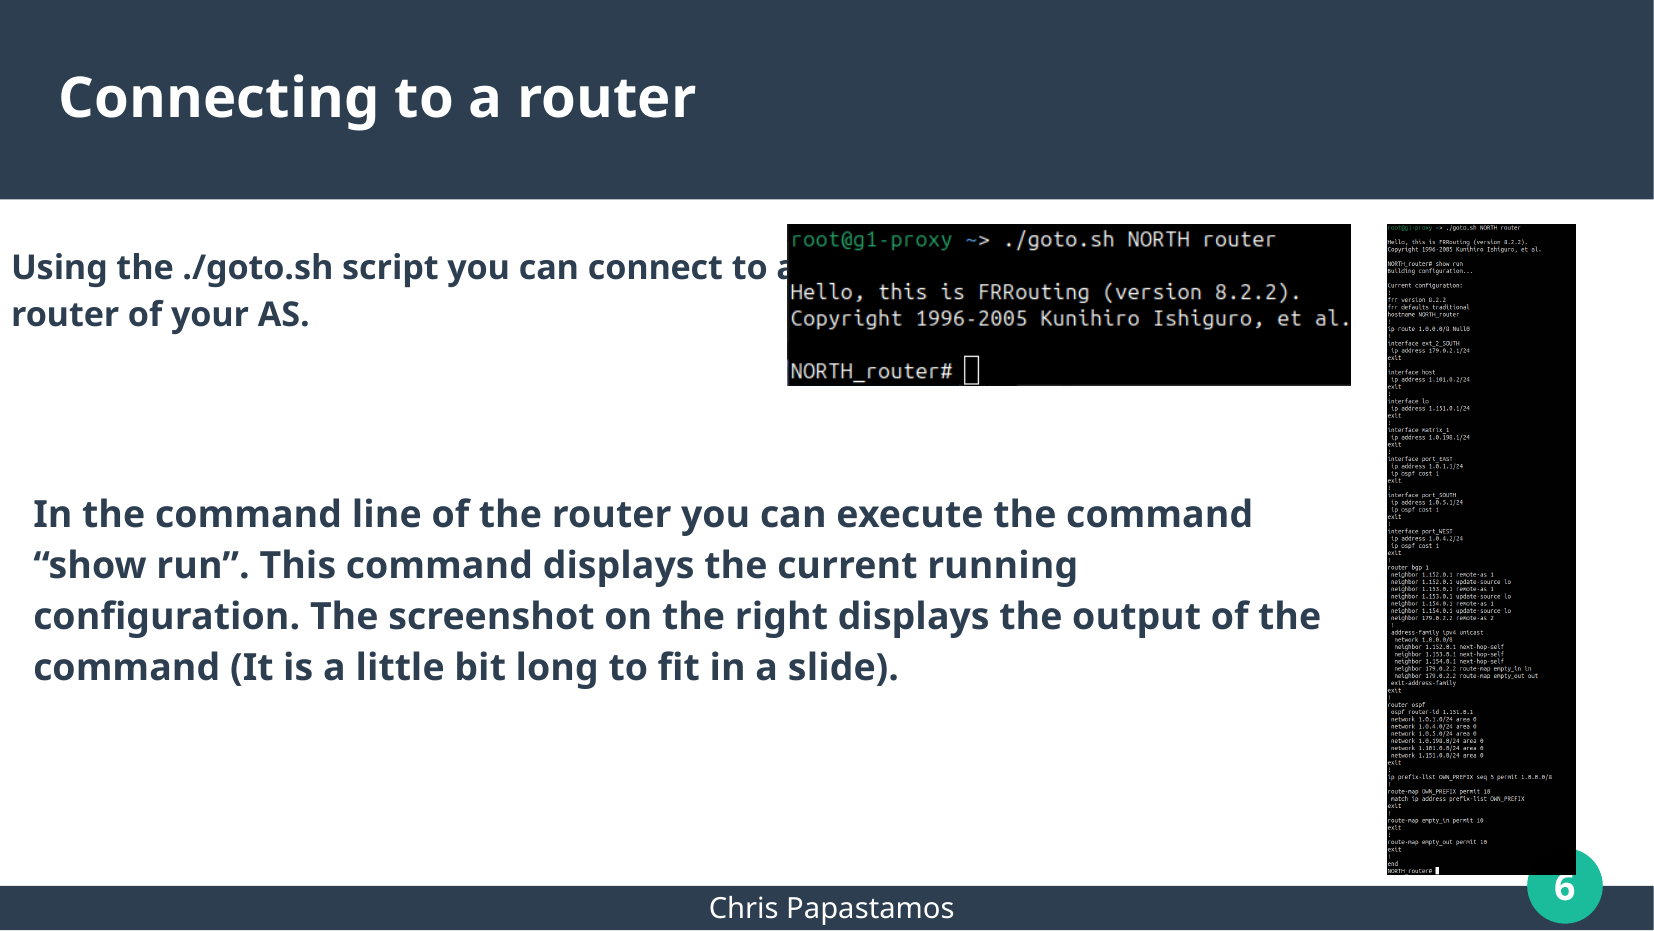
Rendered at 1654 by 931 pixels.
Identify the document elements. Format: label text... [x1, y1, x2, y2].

list In the command line of the router you can execute the command “show run”. This command displays the current running configuration. The screenshot on the right displays the output of the command (It is a little bit long to fit in a slide). [0, 487, 1351, 931]
title Connecting to a router [59, 37, 1595, 155]
list Using the ./goto.sh script you can connect to a router of your AS. [0, 243, 787, 338]
picture [787, 224, 1351, 386]
picture [1387, 224, 1576, 875]
